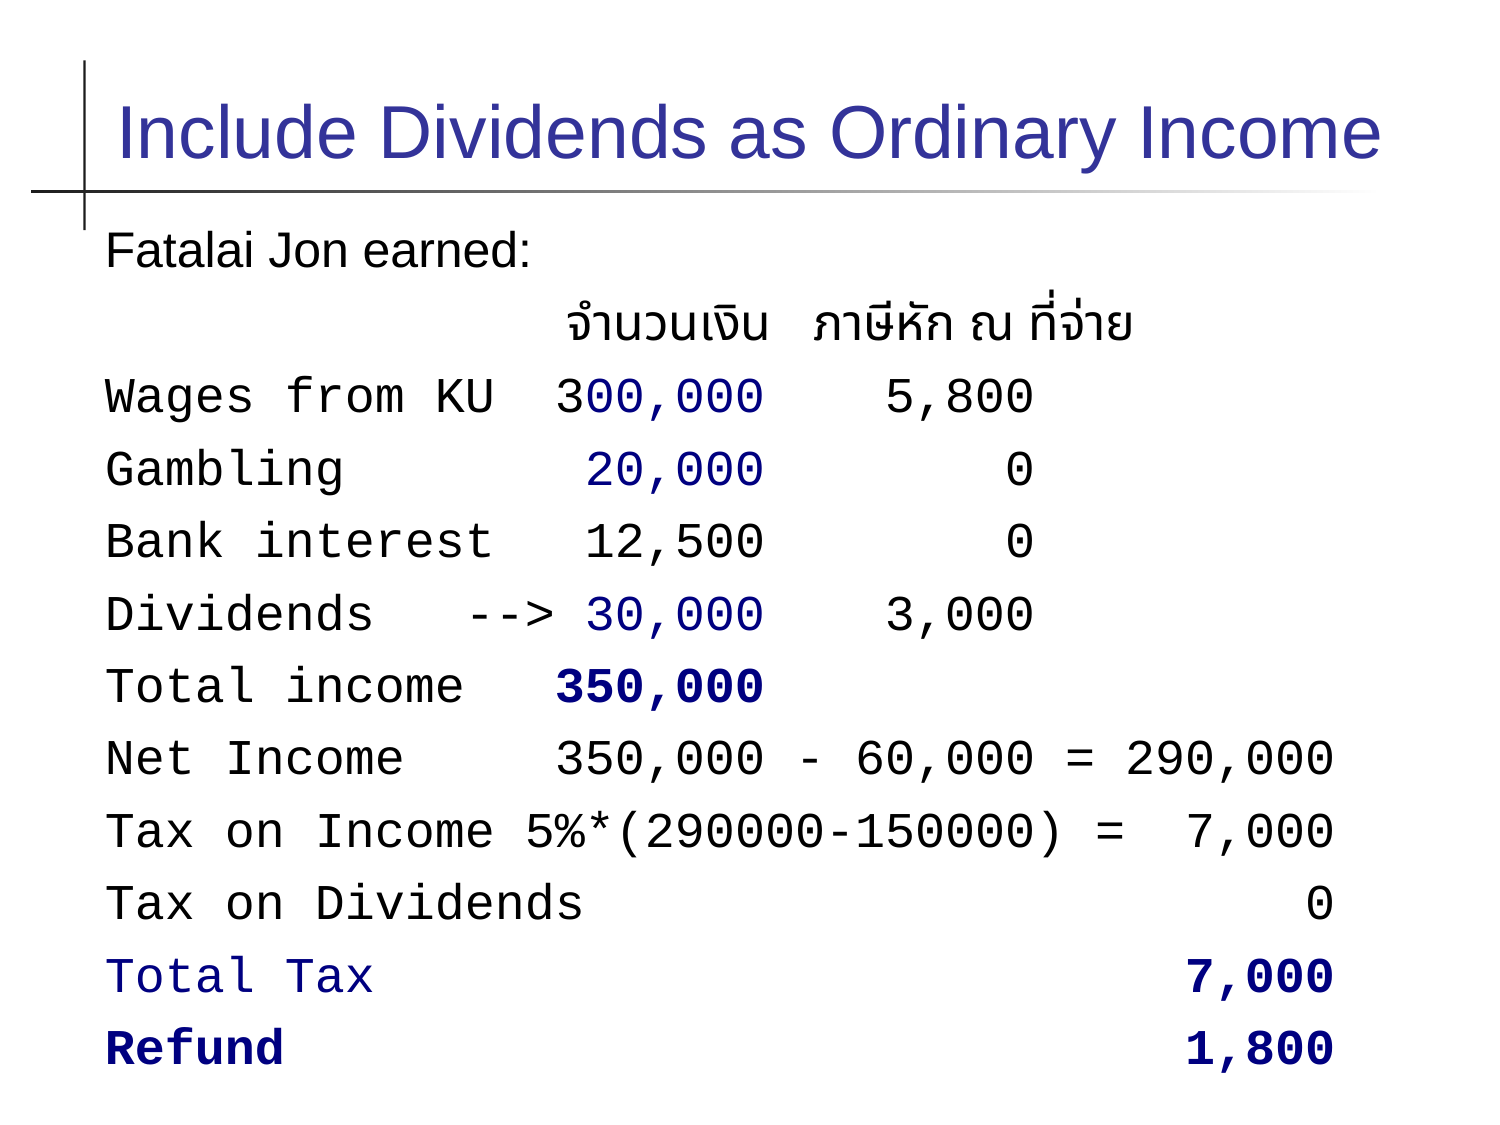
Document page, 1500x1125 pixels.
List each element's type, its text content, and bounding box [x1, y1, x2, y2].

list Fatalai Jon earned: จำนวนเงิน ภาษีหัก ณ ที่จ่าย Wages from KU 300,000 5,800 Gambling 20,000 0 Bank interest 12,500 0 Dividends --> 30,000 3,000 Total income 350,000 Net Income 350,000 - 60,000 = 290,000 Tax on Income 5%*(290000-150000) = 7,000 Tax on Dividends 0 Total Tax 7,000 Refund 1,800 [90, 210, 1408, 1111]
title Include Dividends as Ordinary Income [75, 0, 1426, 182]
